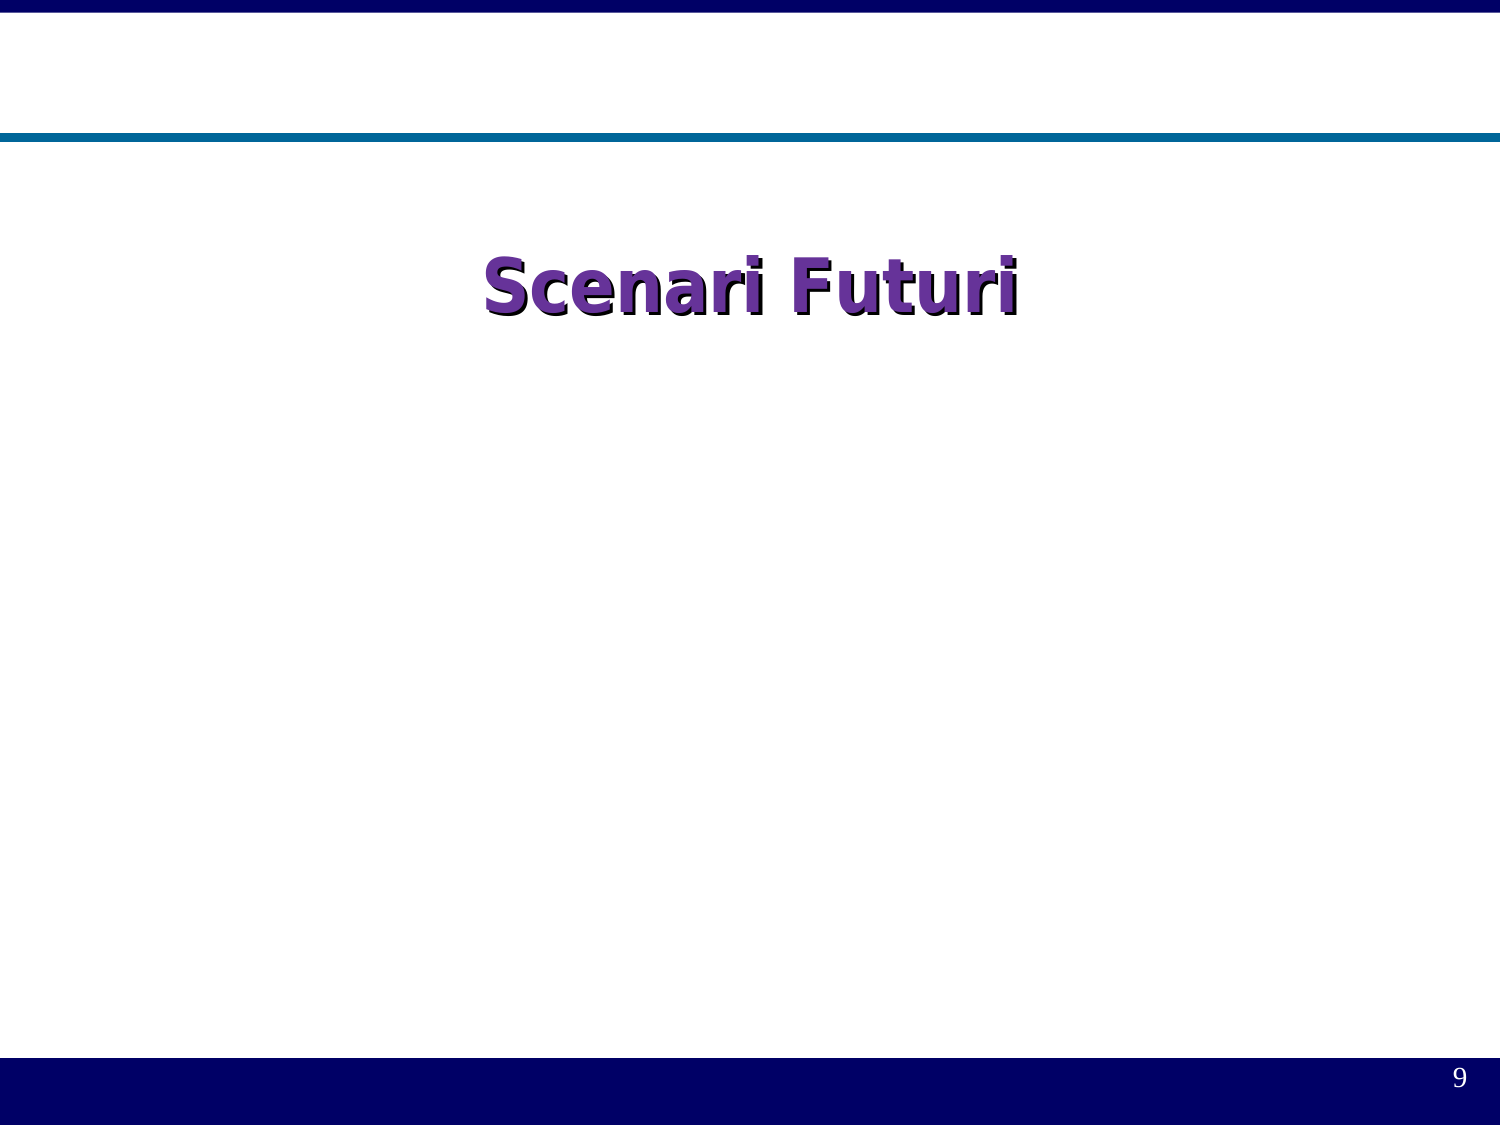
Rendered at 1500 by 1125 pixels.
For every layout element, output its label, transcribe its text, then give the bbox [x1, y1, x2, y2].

subtitle Scenari Futuri [30, 0, 1471, 580]
